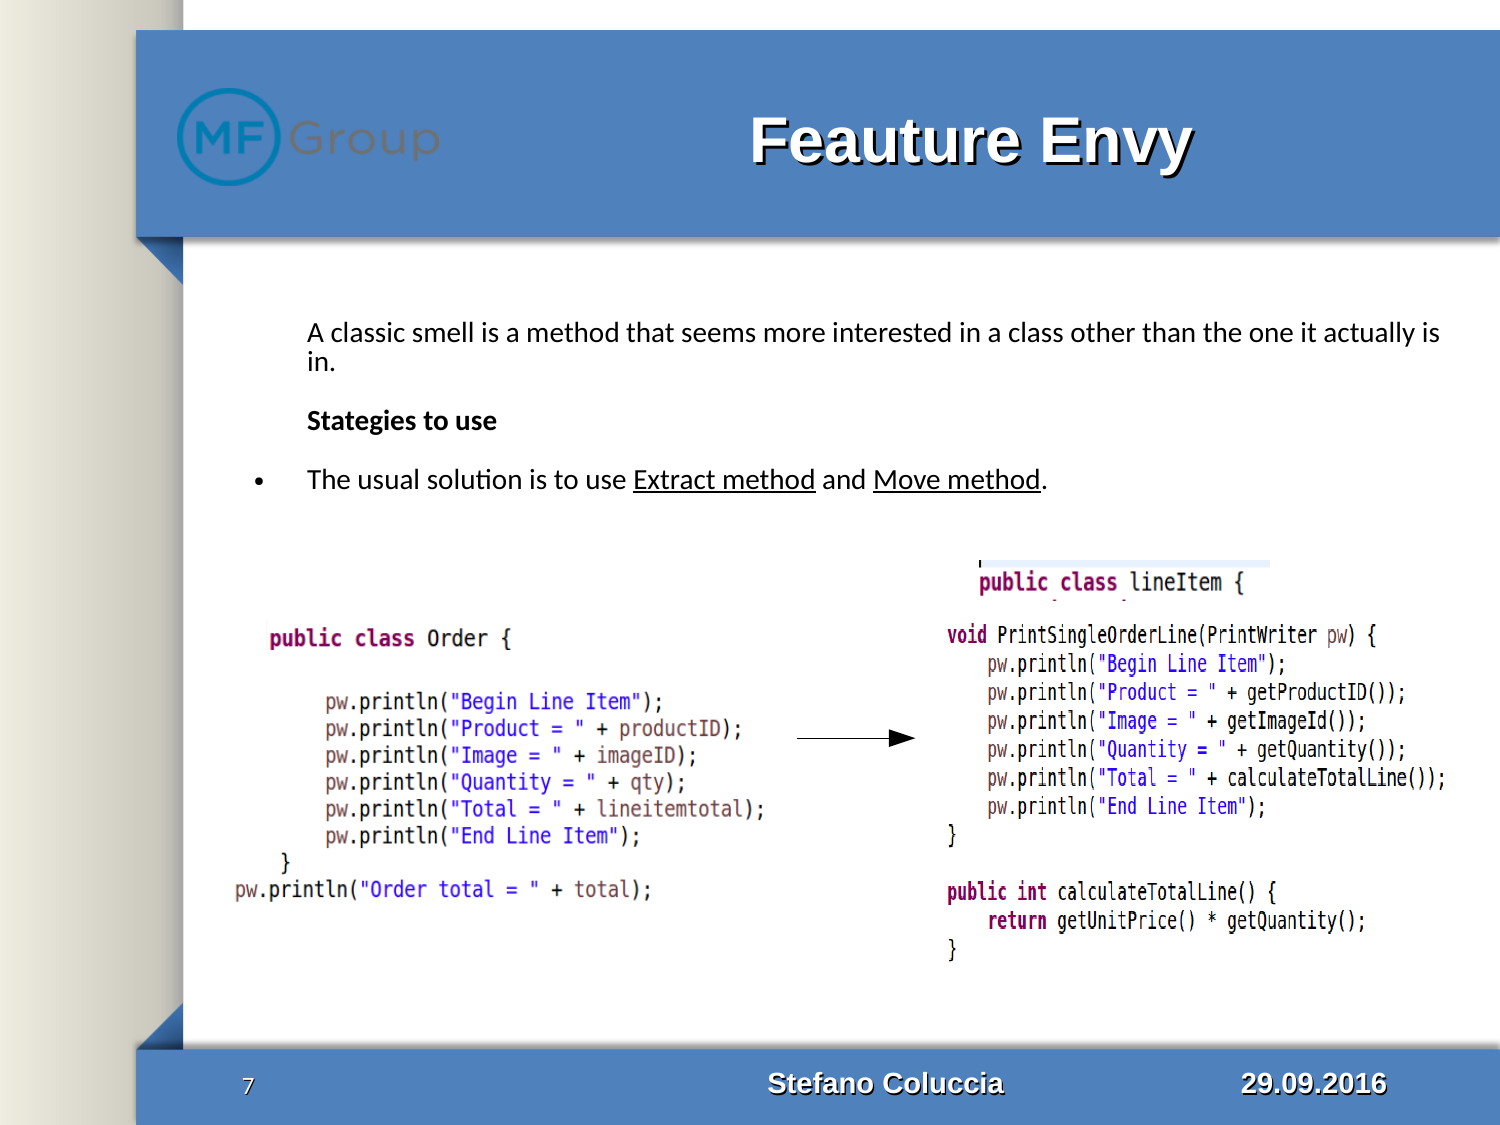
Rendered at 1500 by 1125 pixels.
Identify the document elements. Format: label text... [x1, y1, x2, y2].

picture [0, 0, 1500, 1125]
title Stefano Coluccia [738, 1062, 1034, 1105]
title Feauture Envy [442, 63, 1500, 218]
title 29.09.2016 [1151, 1062, 1477, 1105]
list A classic smell is a method that seems more interested in a class other than the one it actually is in. Stategies to use The usual solution is to use Extract method and Move method. [236, 261, 1453, 975]
